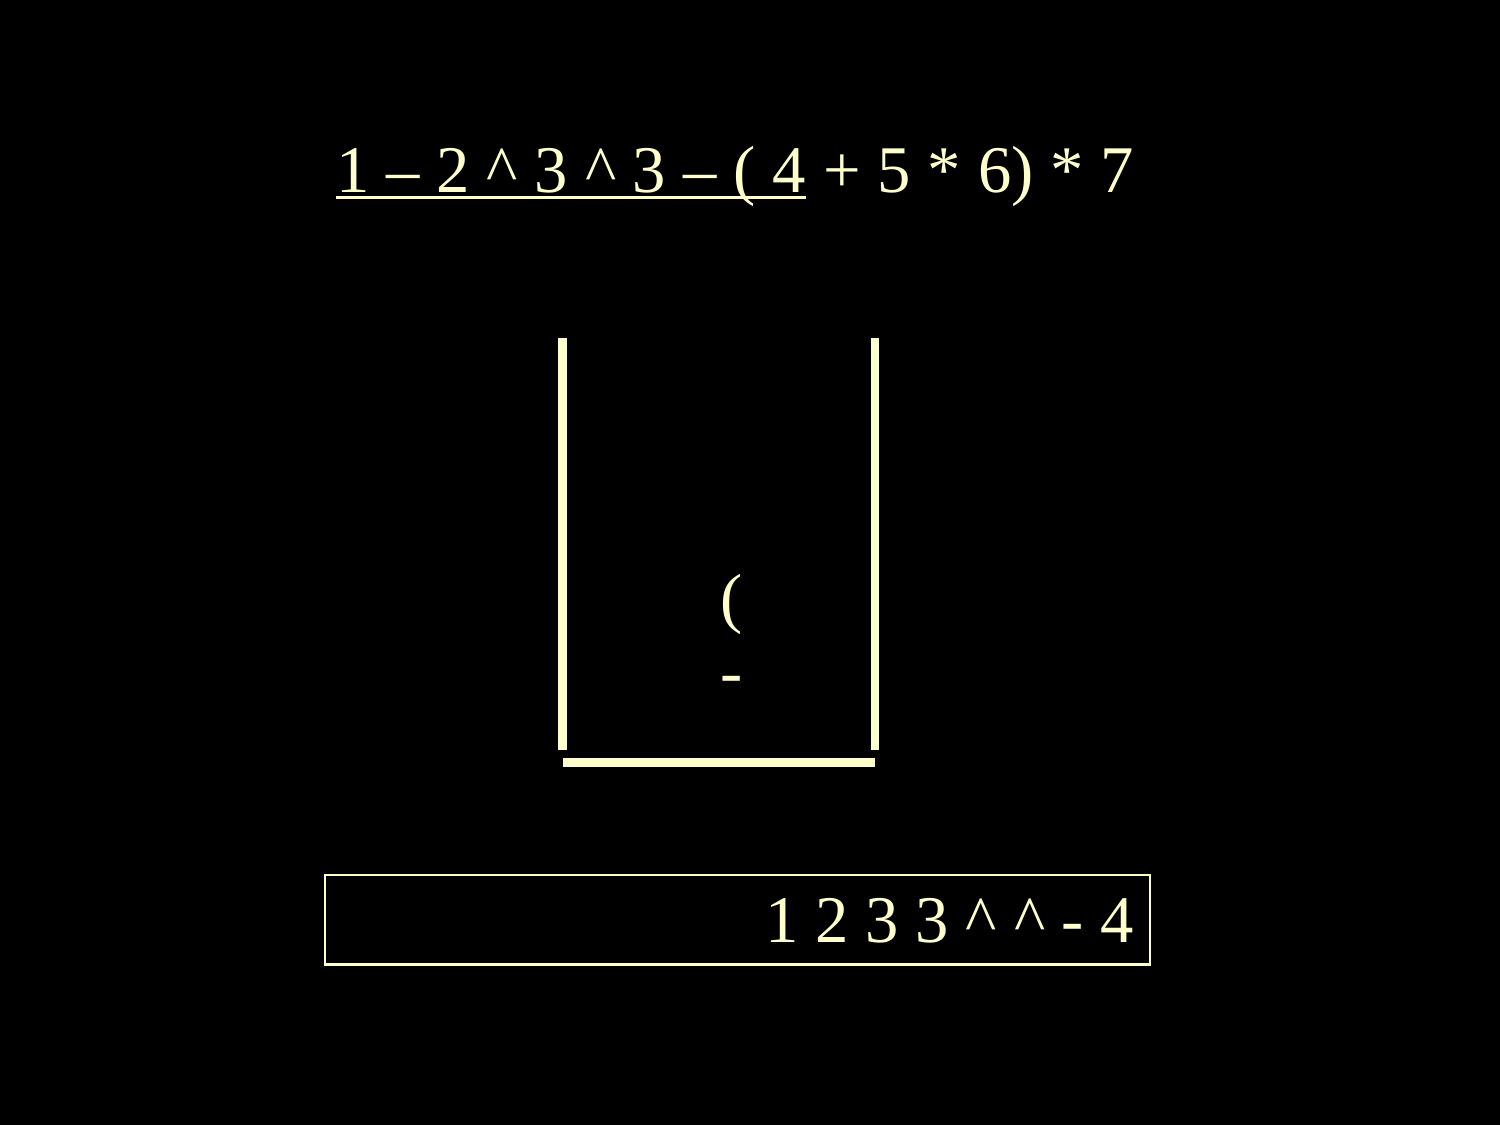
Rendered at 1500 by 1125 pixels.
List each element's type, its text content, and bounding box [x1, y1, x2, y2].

text_box ( - [624, 349, 838, 717]
text_box 1 – 2 ^ 3 ^ 3 – ( 4 + 5 * 6) * 7 [321, 124, 1238, 215]
text_box 1 2 3 3 ^ ^ - 4 [325, 874, 1150, 965]
